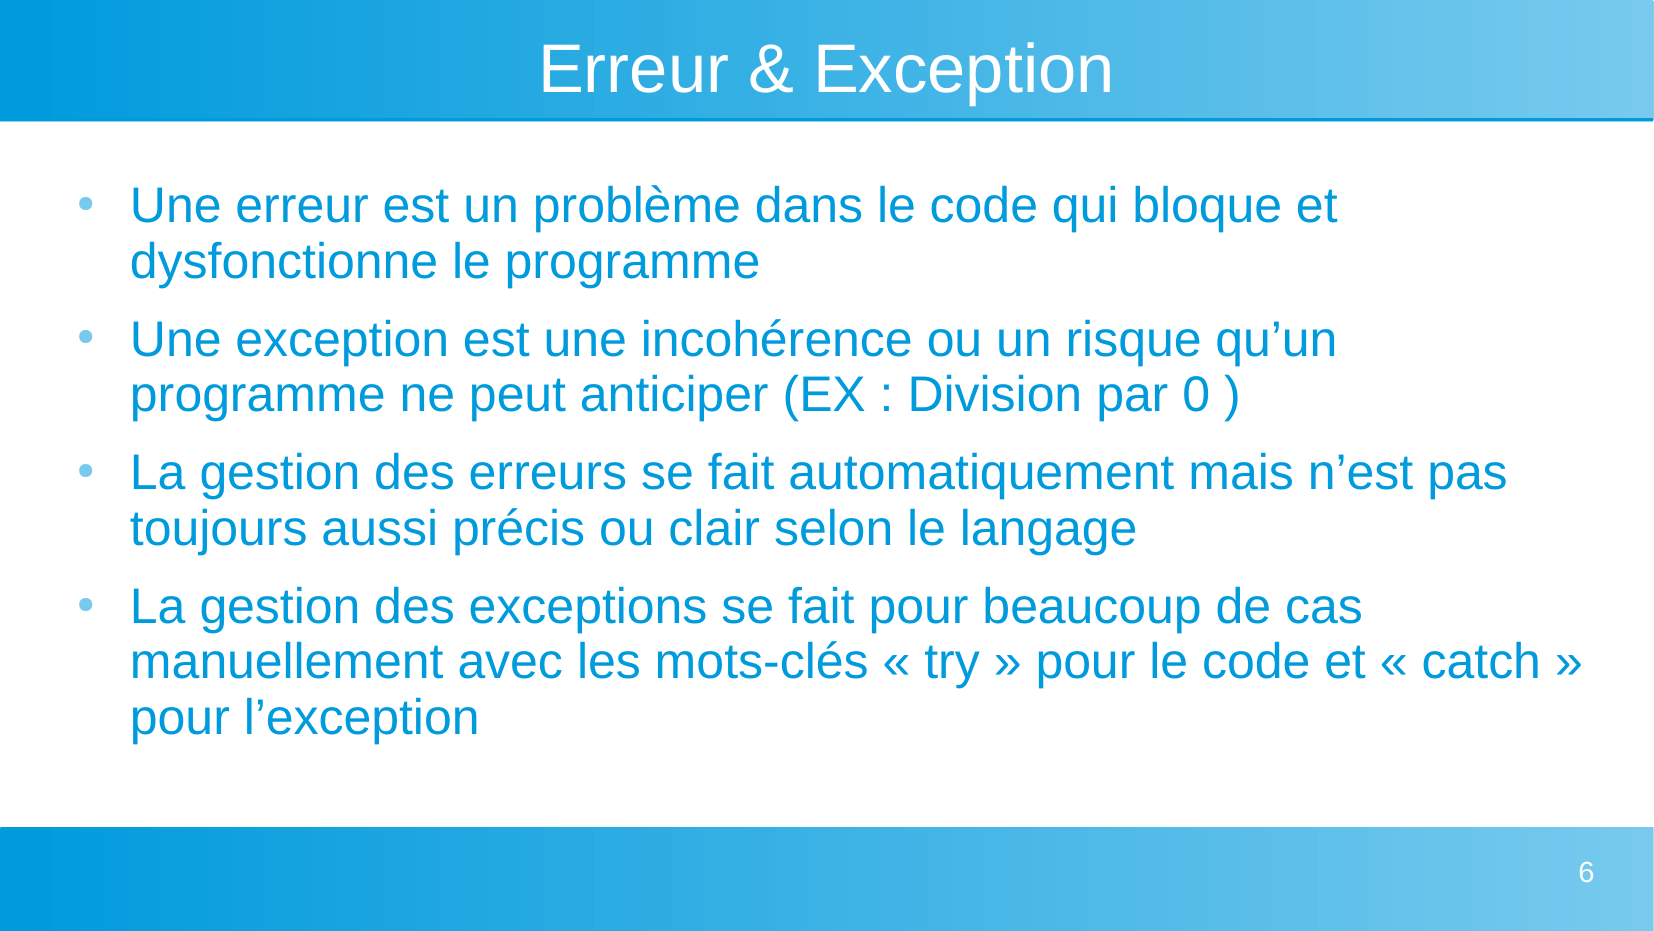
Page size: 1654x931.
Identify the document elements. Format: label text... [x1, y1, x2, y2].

title Erreur & Exception [59, 29, 1595, 108]
list Une erreur est un problème dans le code qui bloque et dysfonctionne le programme Une exception est une incohérence ou un risque qu’un programme ne peut anticiper (EX : Division par 0 ) La gestion des erreurs se fait automatiquement mais n’est pas toujours aussi précis ou clair selon le langage La gestion des exceptions se fait pour beaucoup de cas manuellement avec les mots-clés « try » pour le code et « catch » pour l’exception [59, 177, 1595, 768]
